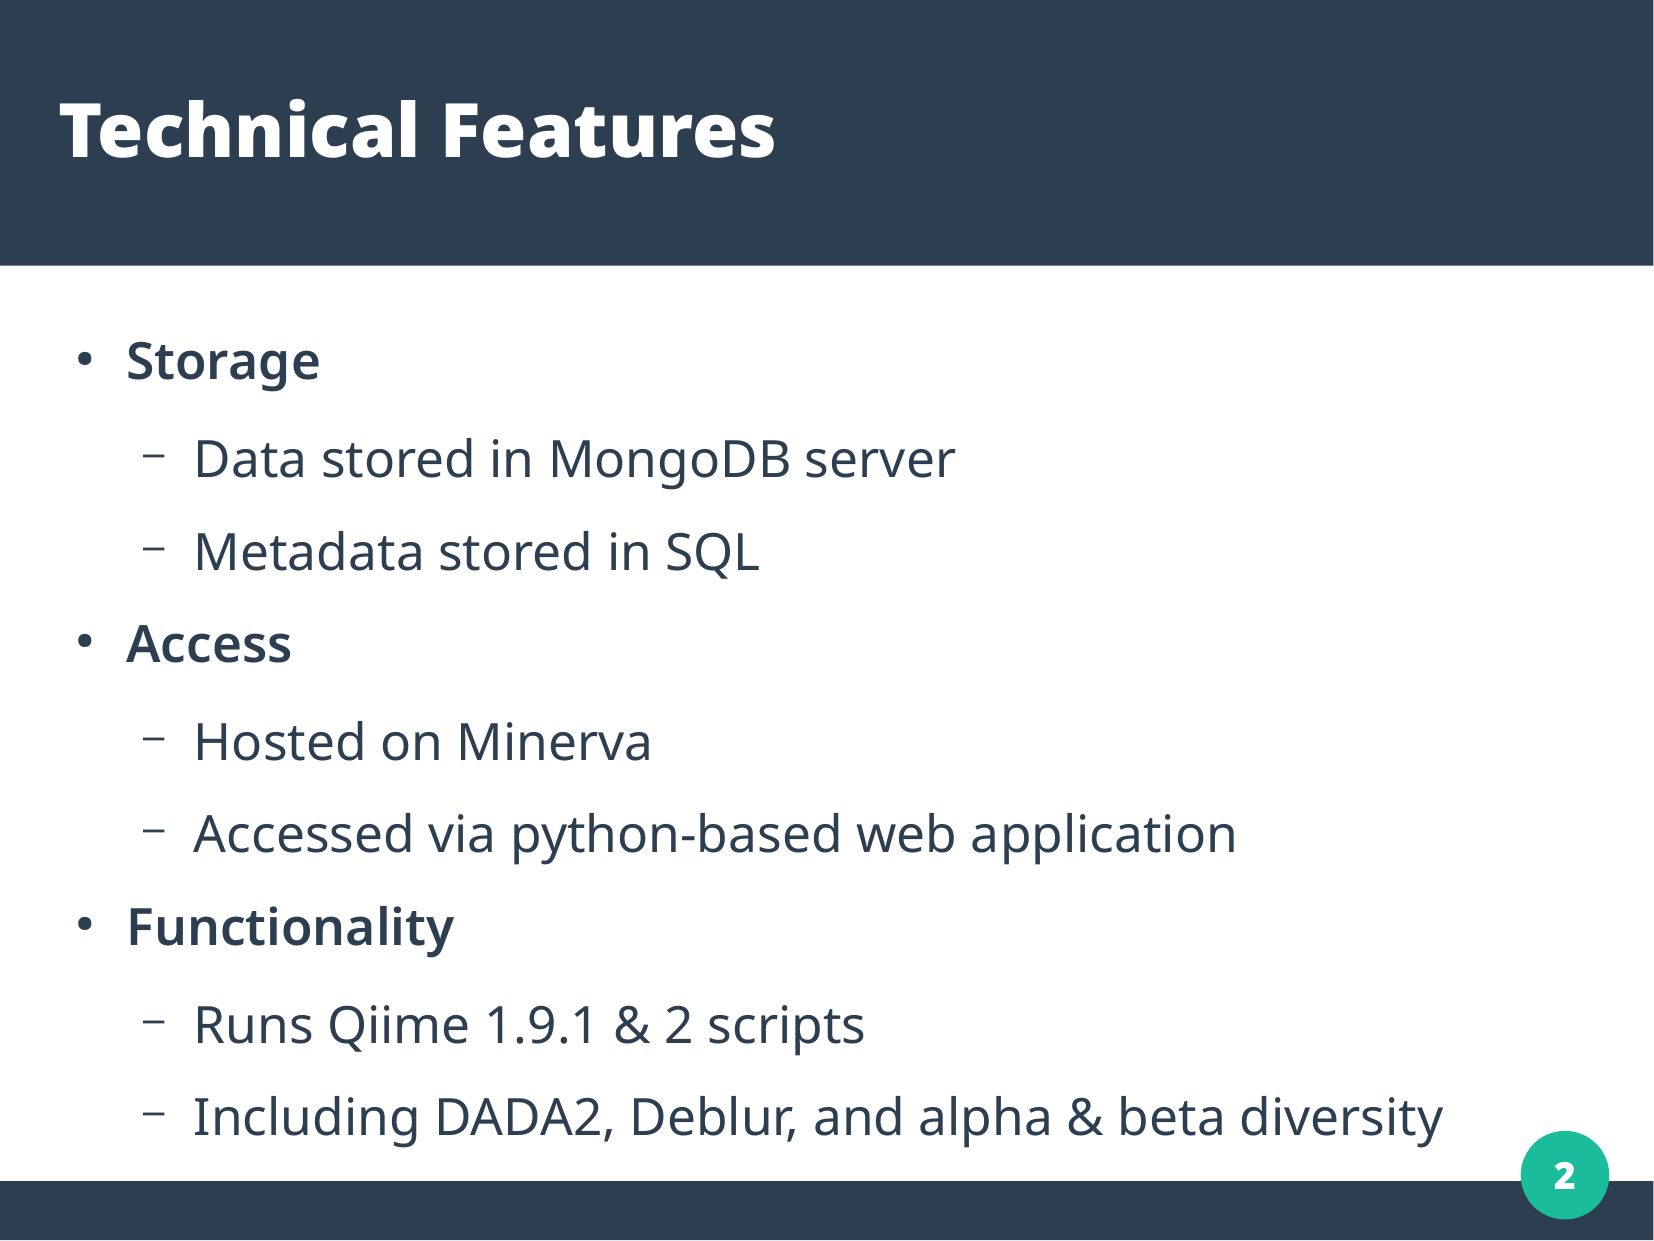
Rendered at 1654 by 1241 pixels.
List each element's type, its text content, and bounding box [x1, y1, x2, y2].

list Storage Data stored in MongoDB server Metadata stored in SQL Access Hosted on Minerva Accessed via python-based web application Functionality Runs Qiime 1.9.1 & 2 scripts Including DADA2, Deblur, and alpha & beta diversity [59, 324, 1595, 1152]
title Technical Features [59, 49, 1595, 207]
